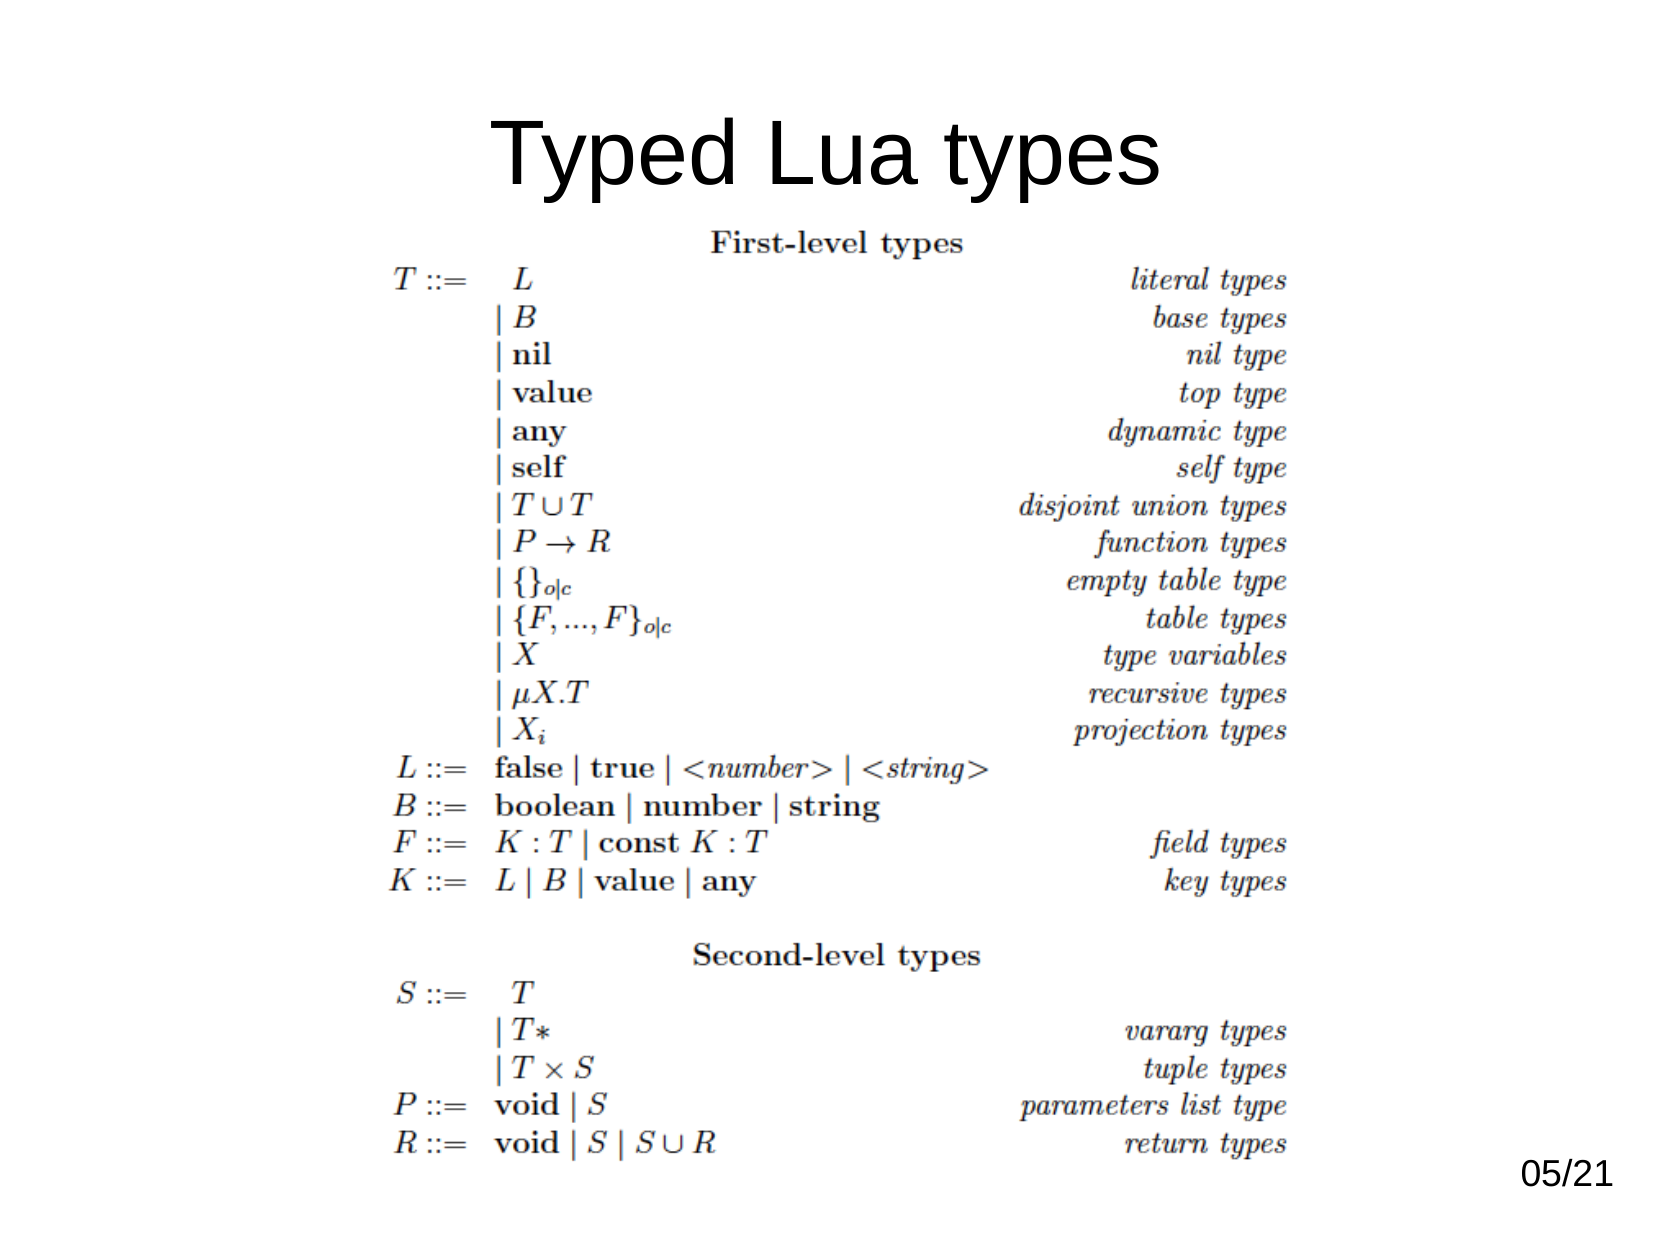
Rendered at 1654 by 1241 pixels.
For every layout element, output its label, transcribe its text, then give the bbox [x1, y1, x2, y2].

text_box 05/21 [1495, 1145, 1630, 1216]
picture [327, 223, 1352, 1186]
title Typed Lua types [82, 49, 1571, 257]
